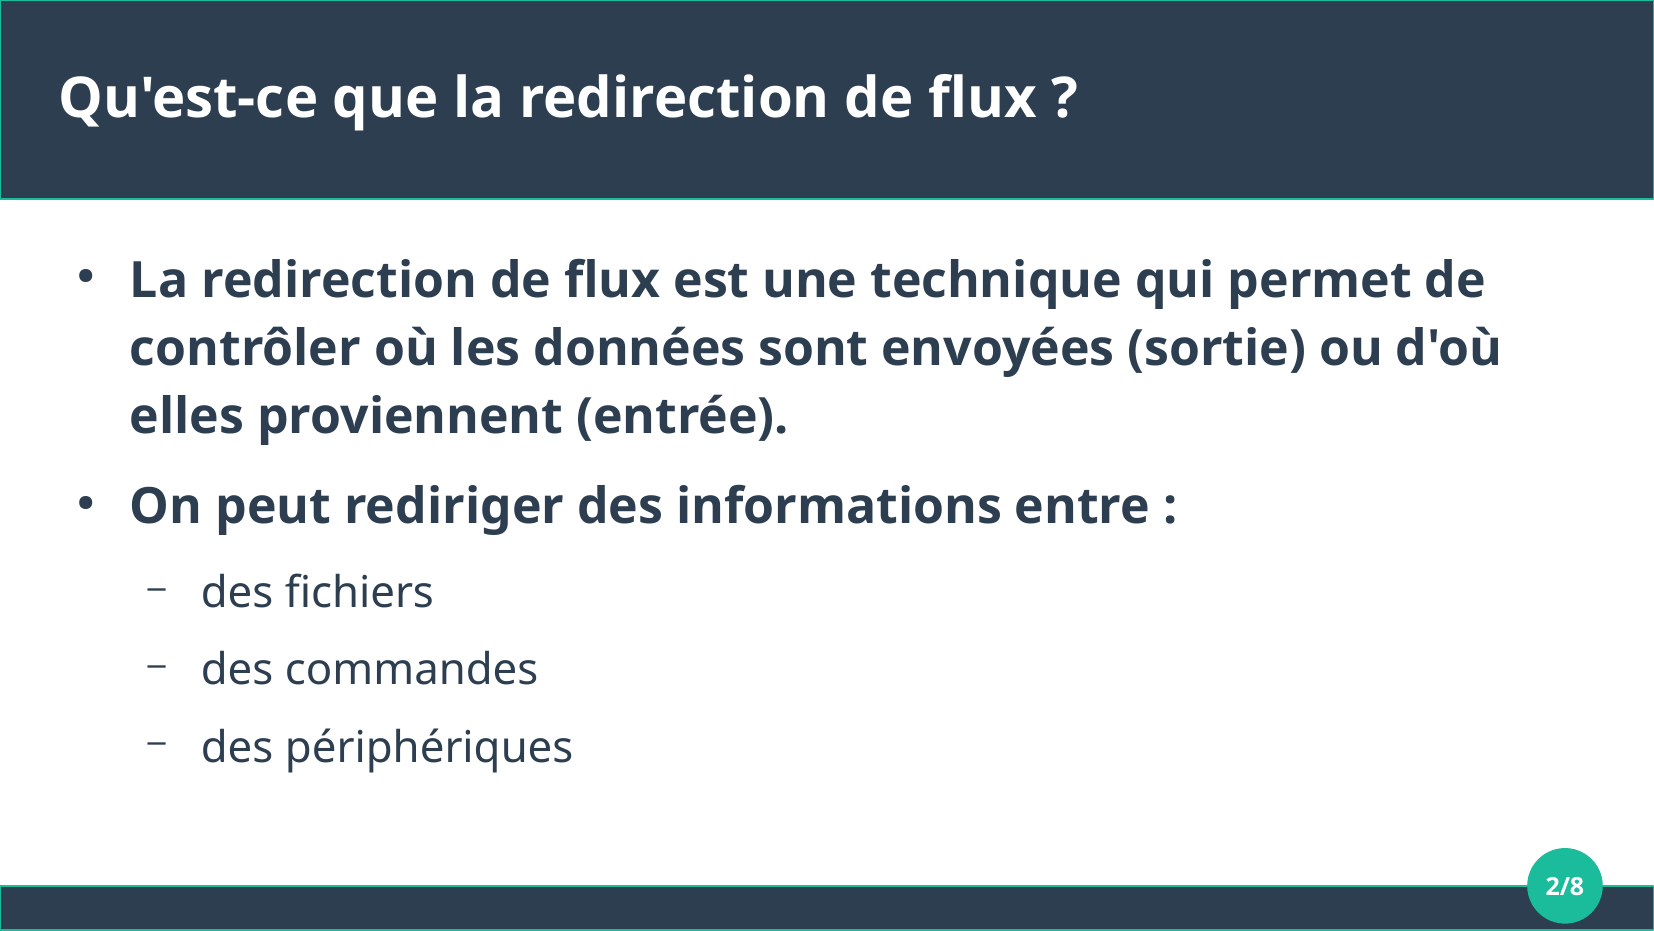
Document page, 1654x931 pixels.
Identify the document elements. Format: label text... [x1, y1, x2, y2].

list La redirection de flux est une technique qui permet de contrôler où les données sont envoyées (sortie) ou d'où elles proviennent (entrée). On peut rediriger des informations entre : des fichiers des commandes des périphériques [59, 243, 1595, 864]
title Qu'est-ce que la redirection de flux ? [59, 37, 1595, 155]
